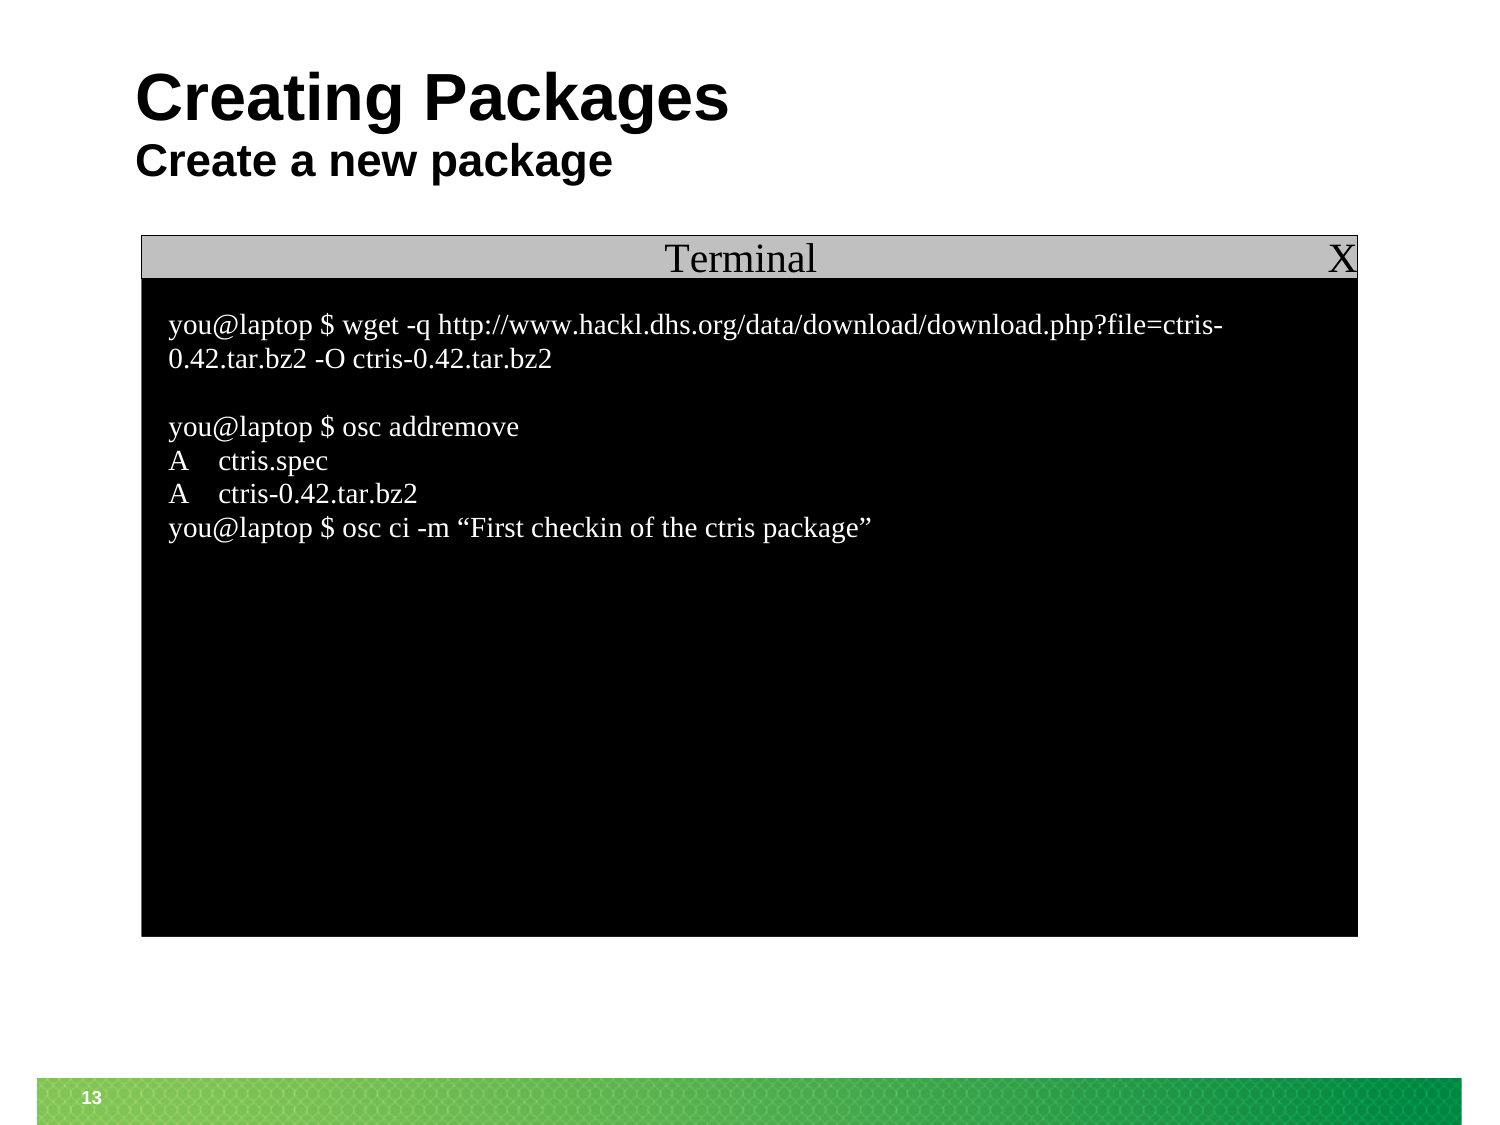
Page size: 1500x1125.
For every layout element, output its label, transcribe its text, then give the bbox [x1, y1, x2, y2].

text_box Terminal X [141, 235, 1358, 278]
title Creating Packages Create a new package [135, 41, 1372, 204]
text_box [141, 278, 1358, 937]
text_box you@laptop $ wget -q http://www.hackl.dhs.org/data/download/download.php?file=ctris-0.42.tar.bz2 -O ctris-0.42.tar.bz2 you@laptop $ osc addremove A ctris.spec A ctris-0.42.tar.bz2 you@laptop $ osc ci -m “First checkin of the ctris package” [168, 307, 1335, 919]
picture [36, 1078, 1462, 1125]
